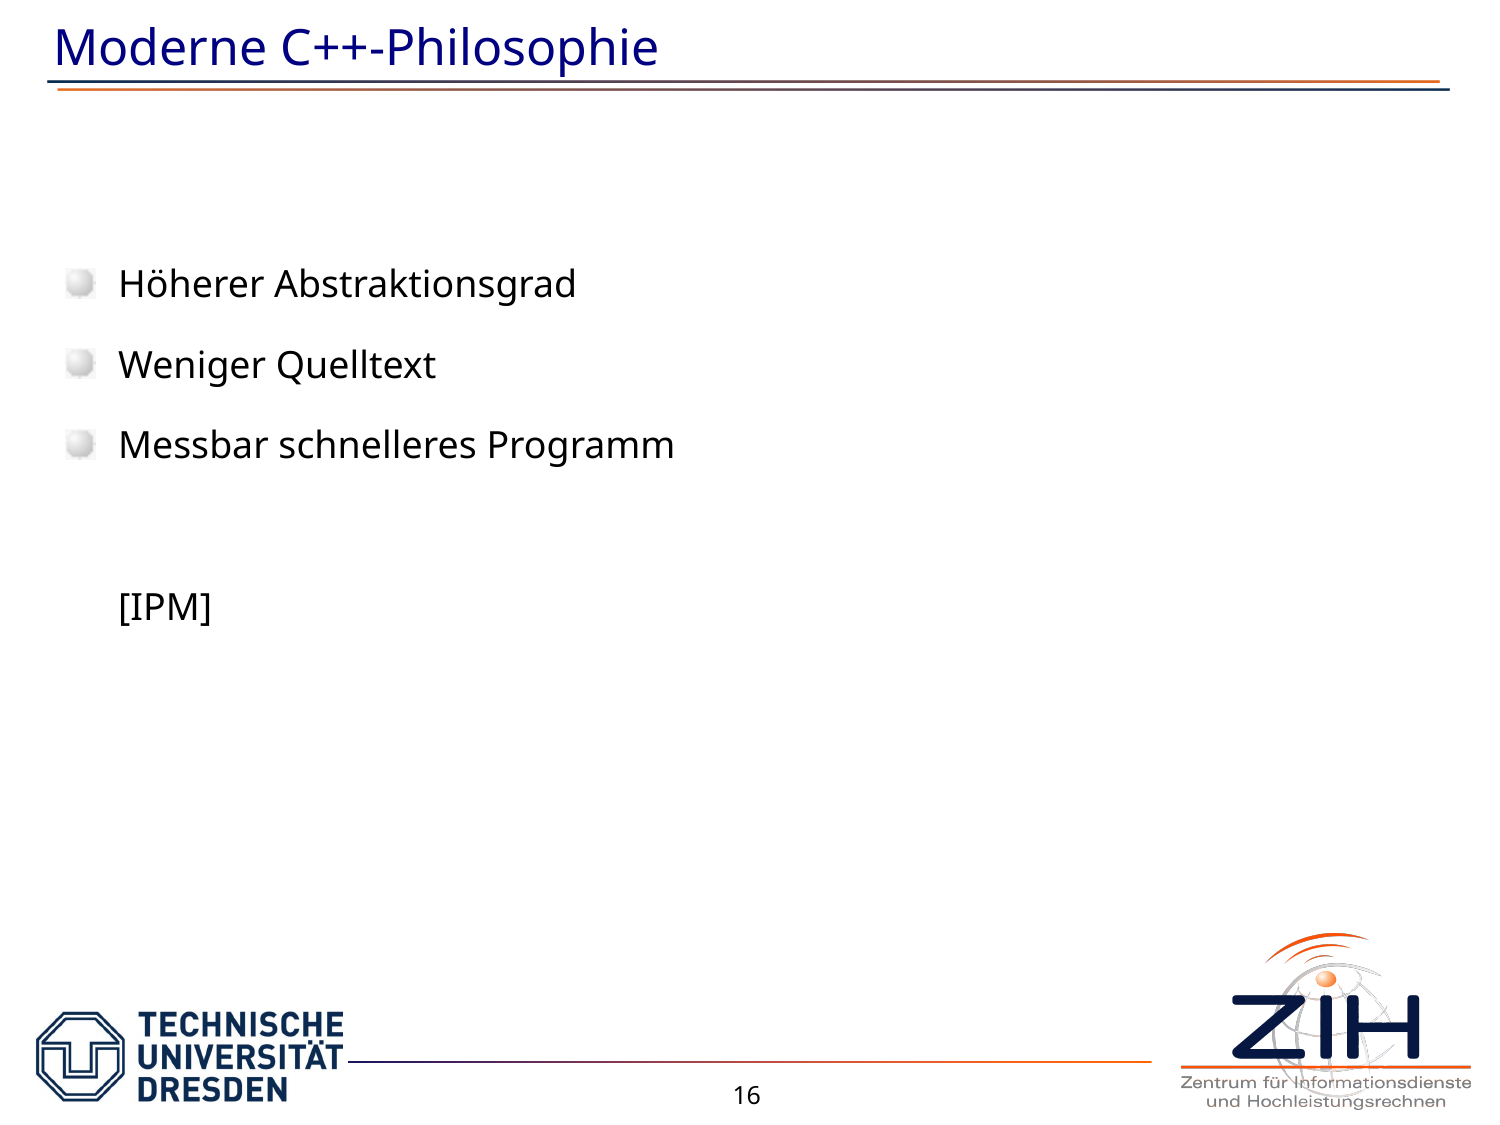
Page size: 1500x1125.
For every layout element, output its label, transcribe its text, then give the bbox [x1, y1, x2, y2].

title Moderne C++-Philosophie [53, 12, 1453, 81]
picture [35, 1011, 343, 1102]
picture [47, 80, 1450, 91]
picture [1181, 933, 1471, 1110]
list Höherer Abstraktionsgrad Weniger Quelltext Messbar schnelleres Programm [IPM] [29, 118, 1418, 771]
